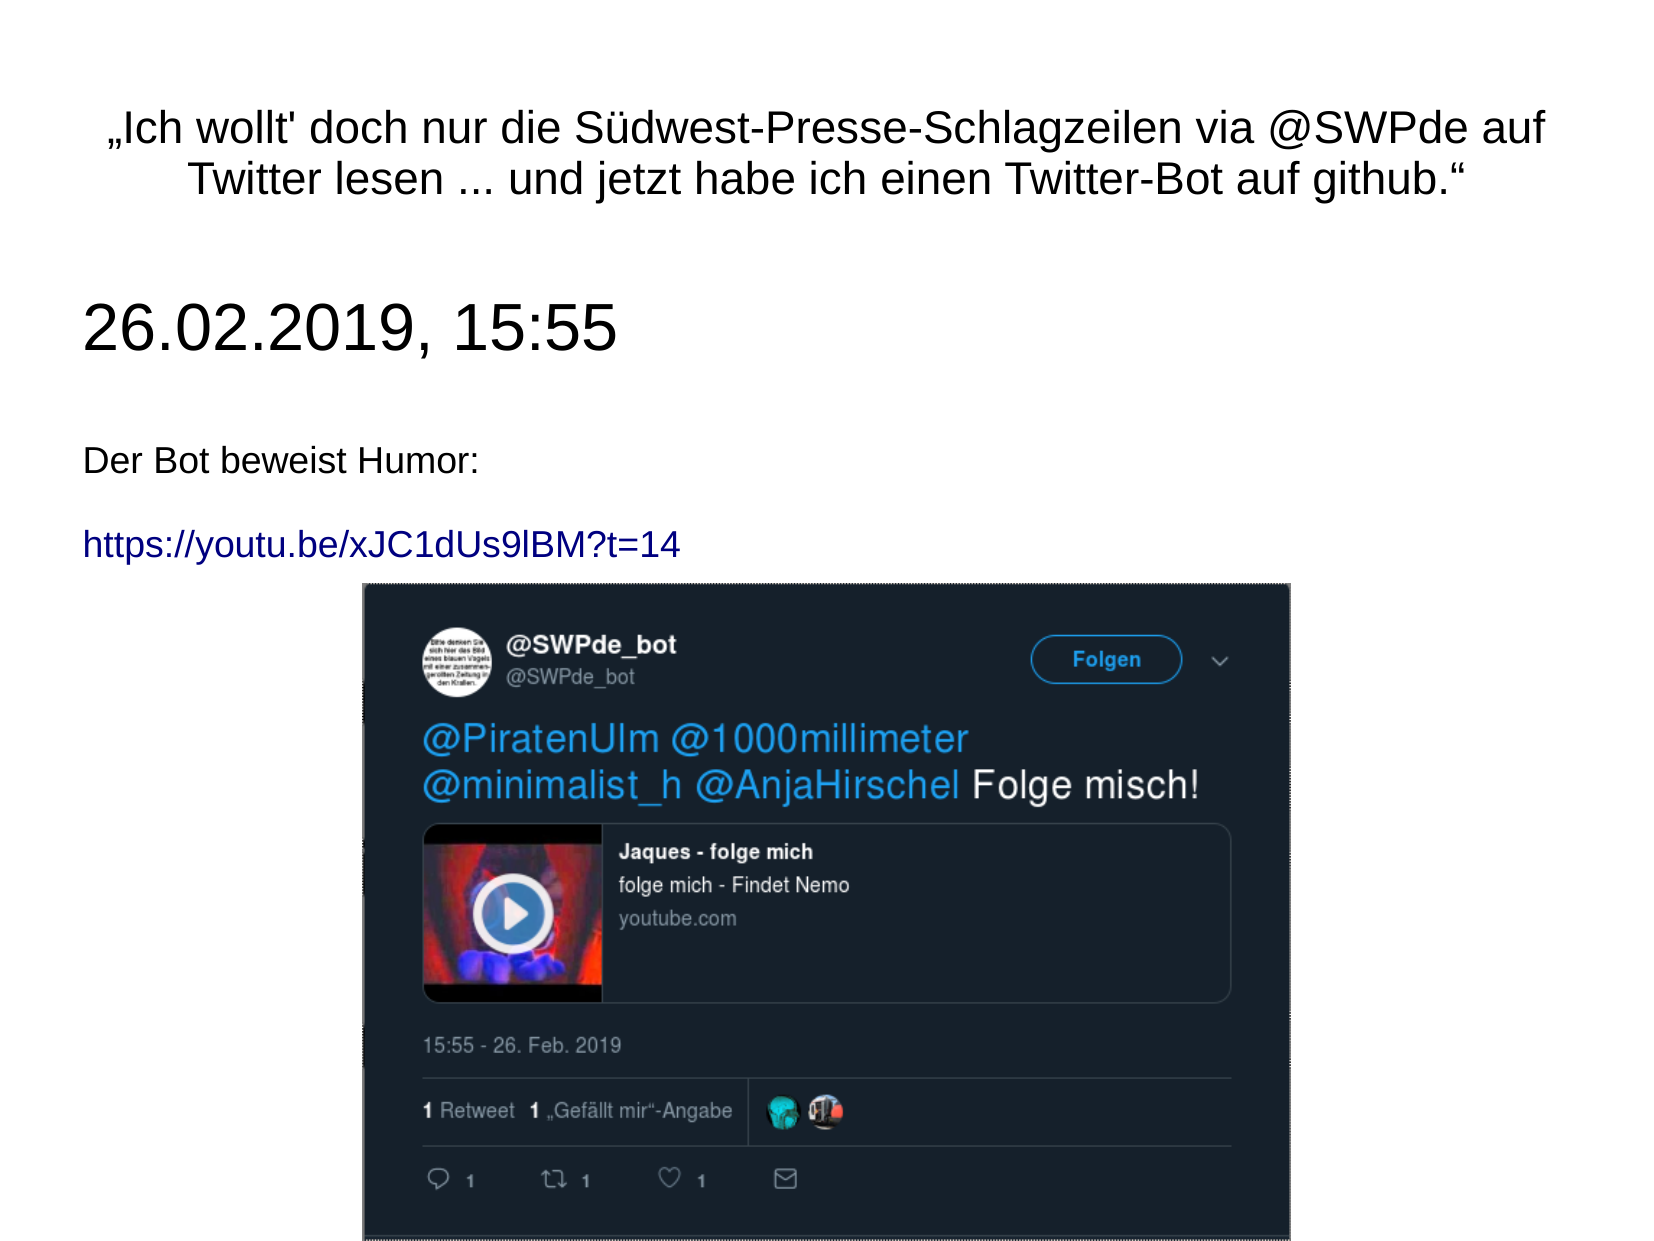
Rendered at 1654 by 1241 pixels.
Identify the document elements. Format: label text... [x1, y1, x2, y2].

title „Ich wollt' doch nur die Südwest-Presse-Schlagzeilen via @SWPde auf Twitter lesen ... und jetzt habe ich einen Twitter-Bot auf github.“ [82, 49, 1571, 257]
subtitle 26.02.2019, 15:55 Der Bot beweist Humor: https://youtu.be/xJC1dUs9lBM?t=14 [82, 290, 1571, 1010]
picture [362, 583, 1291, 1241]
